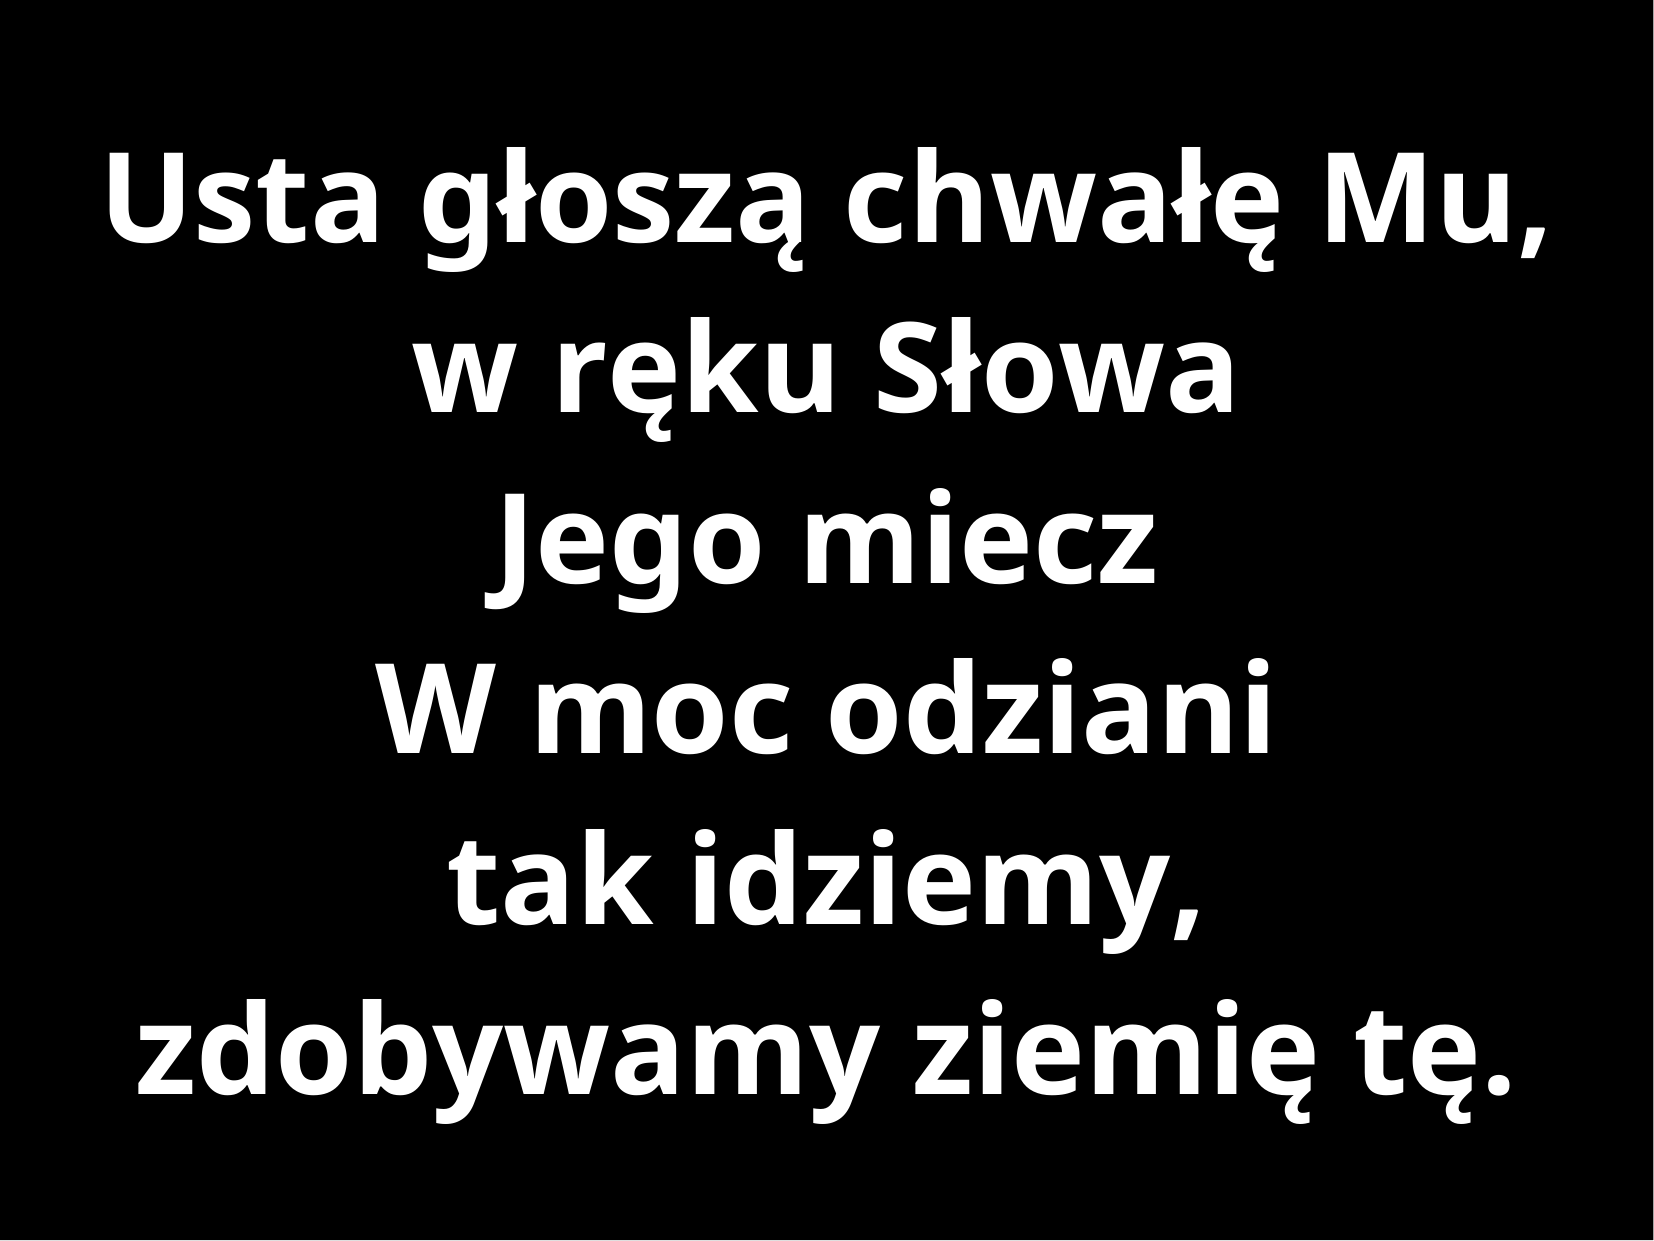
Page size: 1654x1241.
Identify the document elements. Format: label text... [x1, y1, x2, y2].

title Usta głoszą chwałę Mu, w ręku Słowa Jego miecz W moc odziani tak idziemy, zdobywamy ziemię tę. [0, 0, 1654, 1241]
